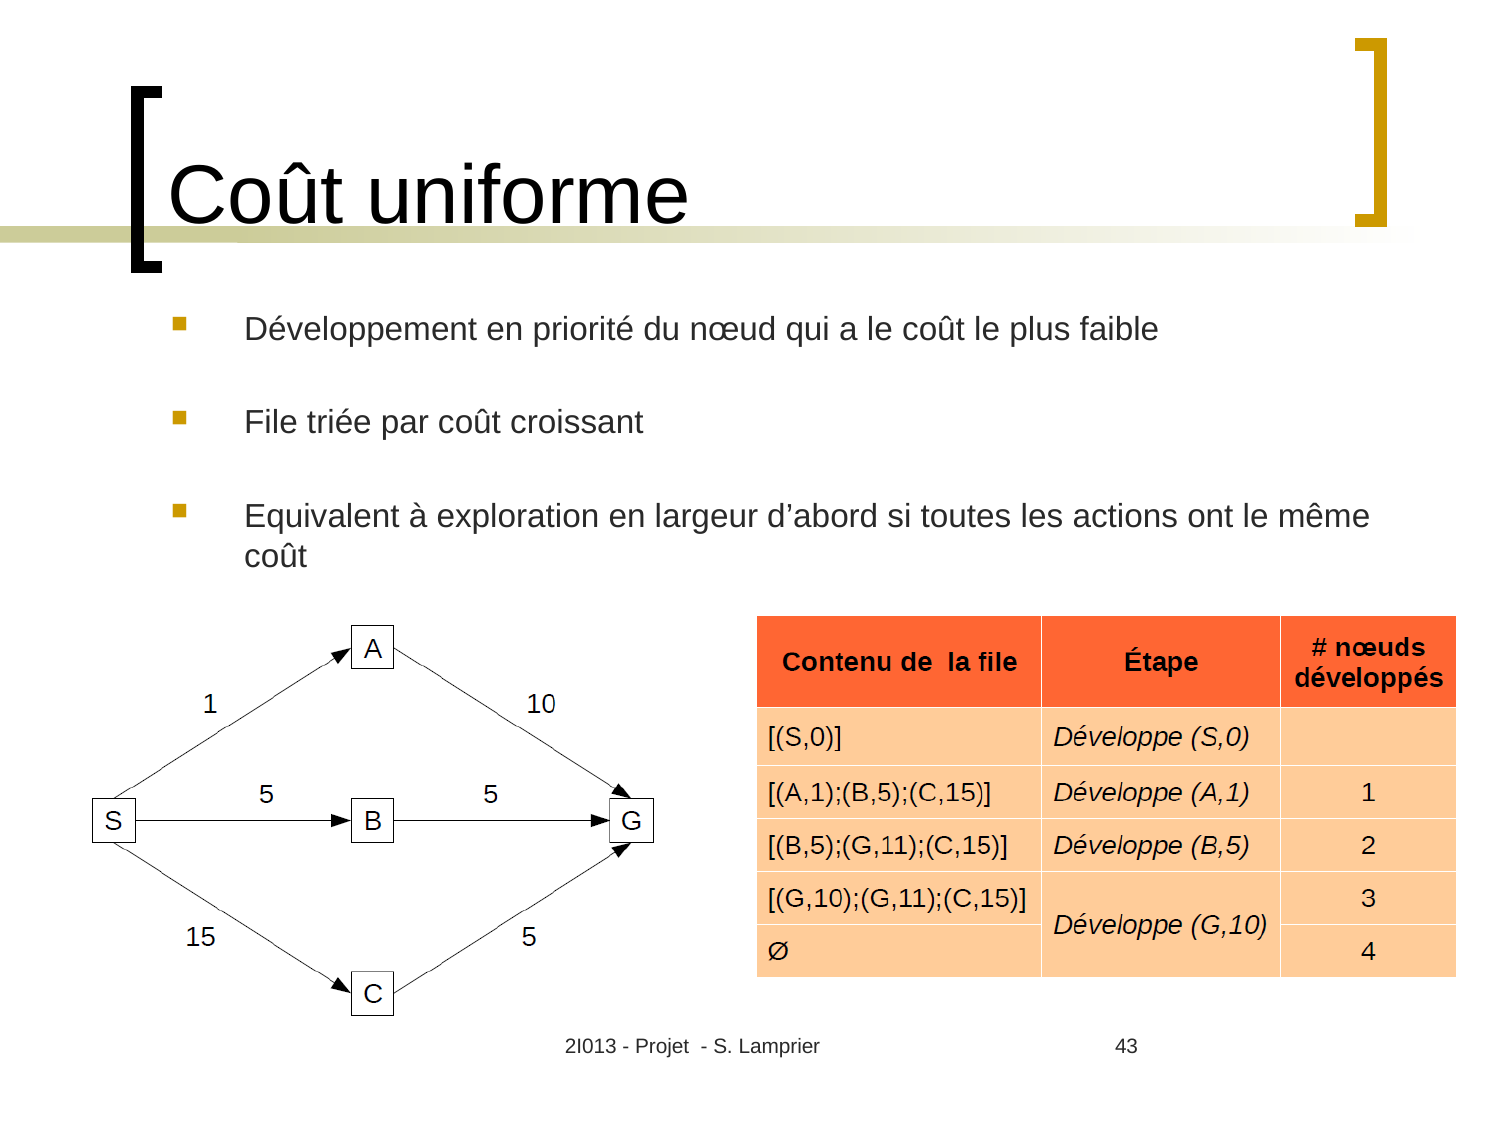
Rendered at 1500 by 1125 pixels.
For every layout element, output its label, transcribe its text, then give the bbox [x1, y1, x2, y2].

list Développement en priorité du nœud qui a le coût le plus faible File triée par coût croissant Equivalent à exploration en largeur d’abord si toutes les actions ont le même coût [155, 299, 1413, 1000]
title Coût uniforme [152, 15, 1328, 248]
picture [747, 604, 1496, 995]
picture [50, 604, 722, 1033]
footer 2I013 - Projet - S. Lamprier [549, 1025, 1025, 1100]
slide_number <numéro> [1100, 1025, 1413, 1100]
